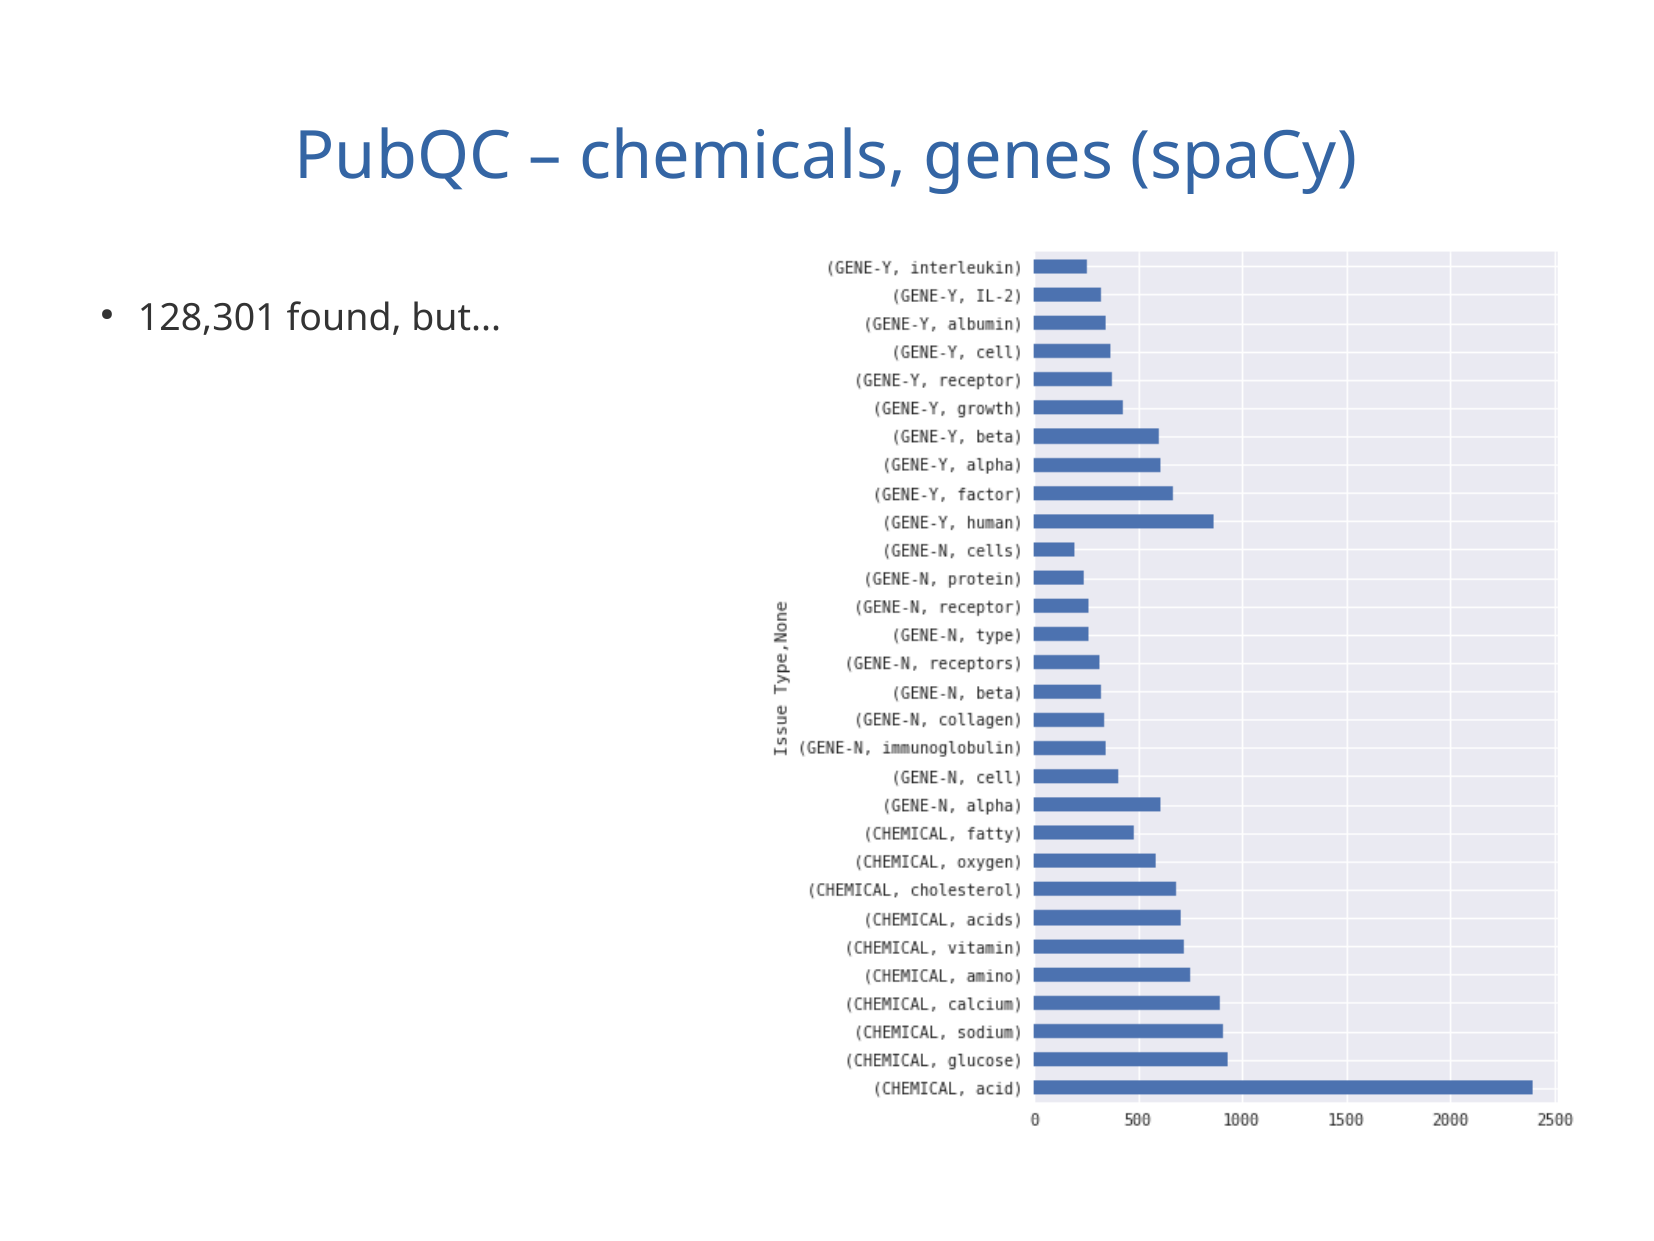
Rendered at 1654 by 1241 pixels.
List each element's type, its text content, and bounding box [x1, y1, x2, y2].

picture [765, 241, 1583, 1141]
list 128,301 found, but... [82, 290, 765, 1010]
title PubQC – chemicals, genes (spaCy) [82, 49, 1571, 257]
